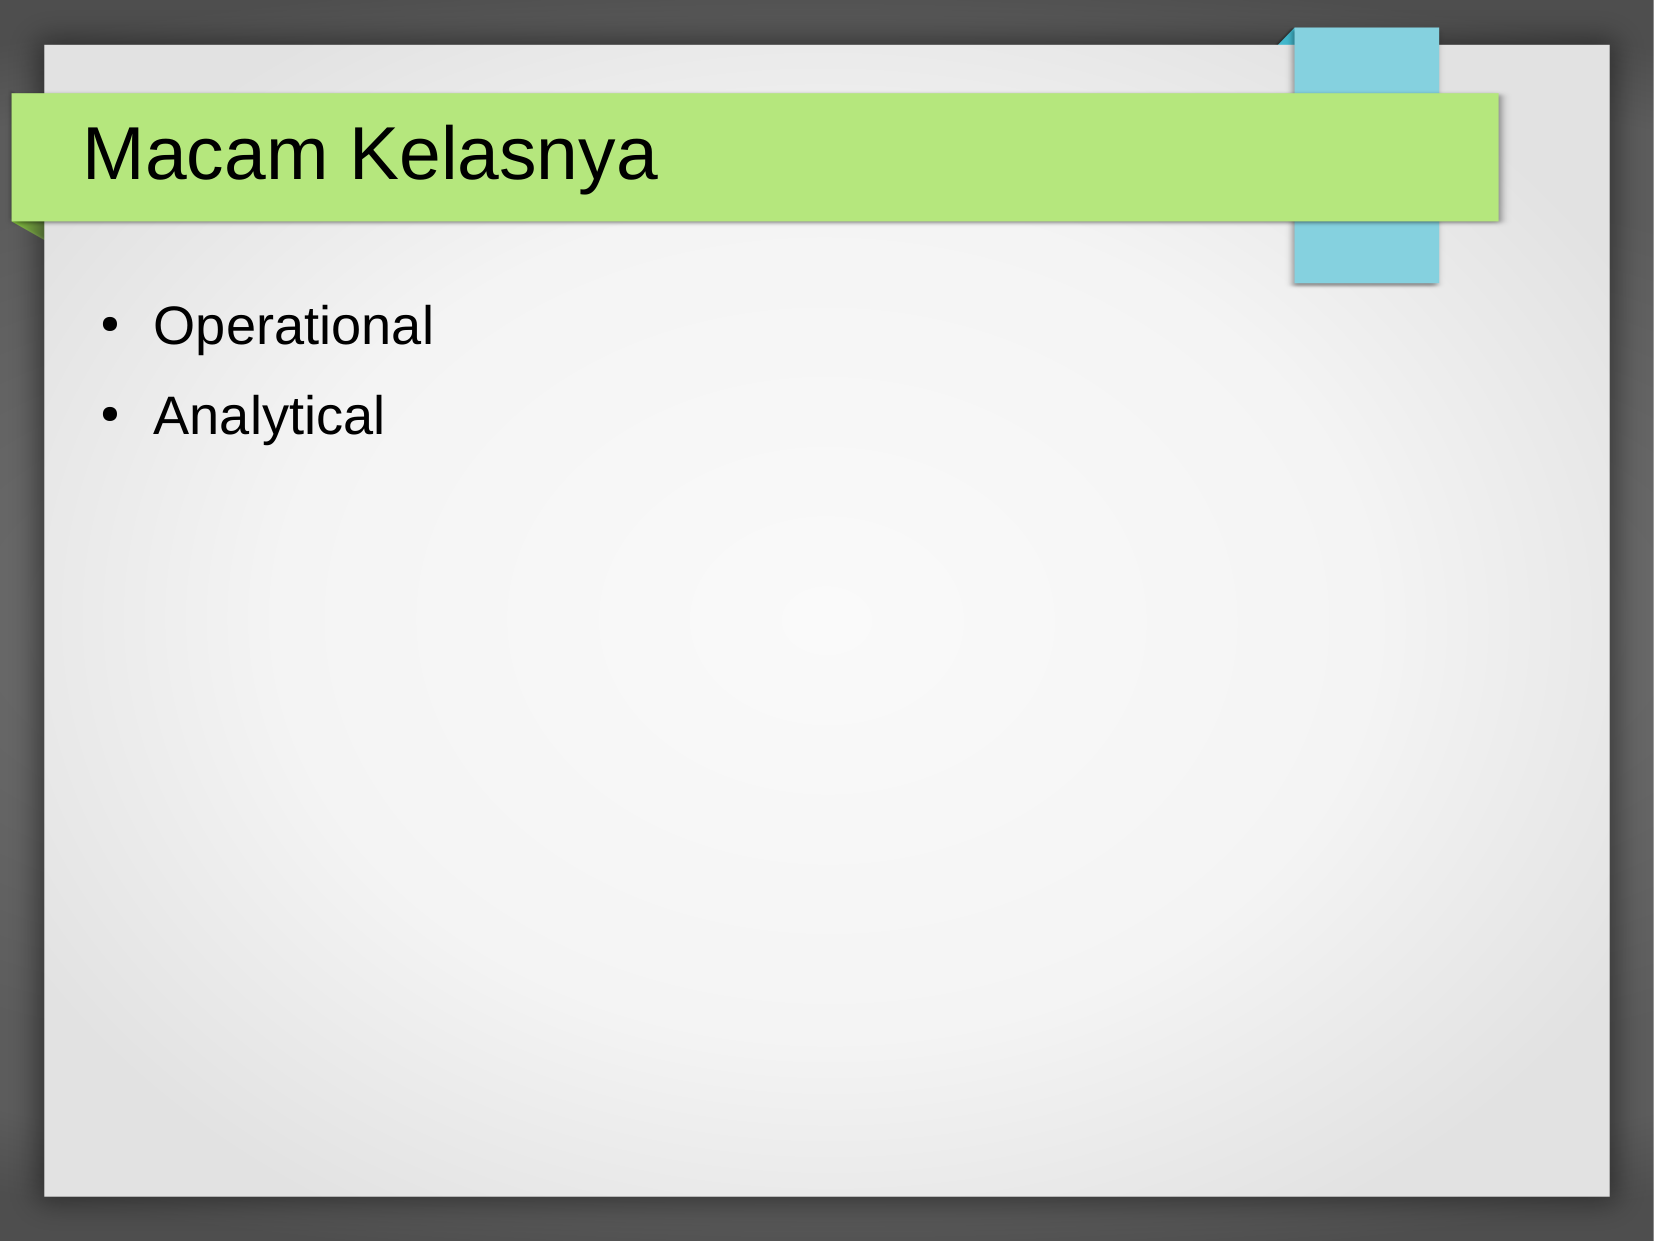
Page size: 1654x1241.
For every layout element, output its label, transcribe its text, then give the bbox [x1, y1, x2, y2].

list Operational Analytical [82, 295, 1571, 1015]
picture [0, 0, 1654, 1241]
title Macam Kelasnya [82, 94, 1264, 213]
